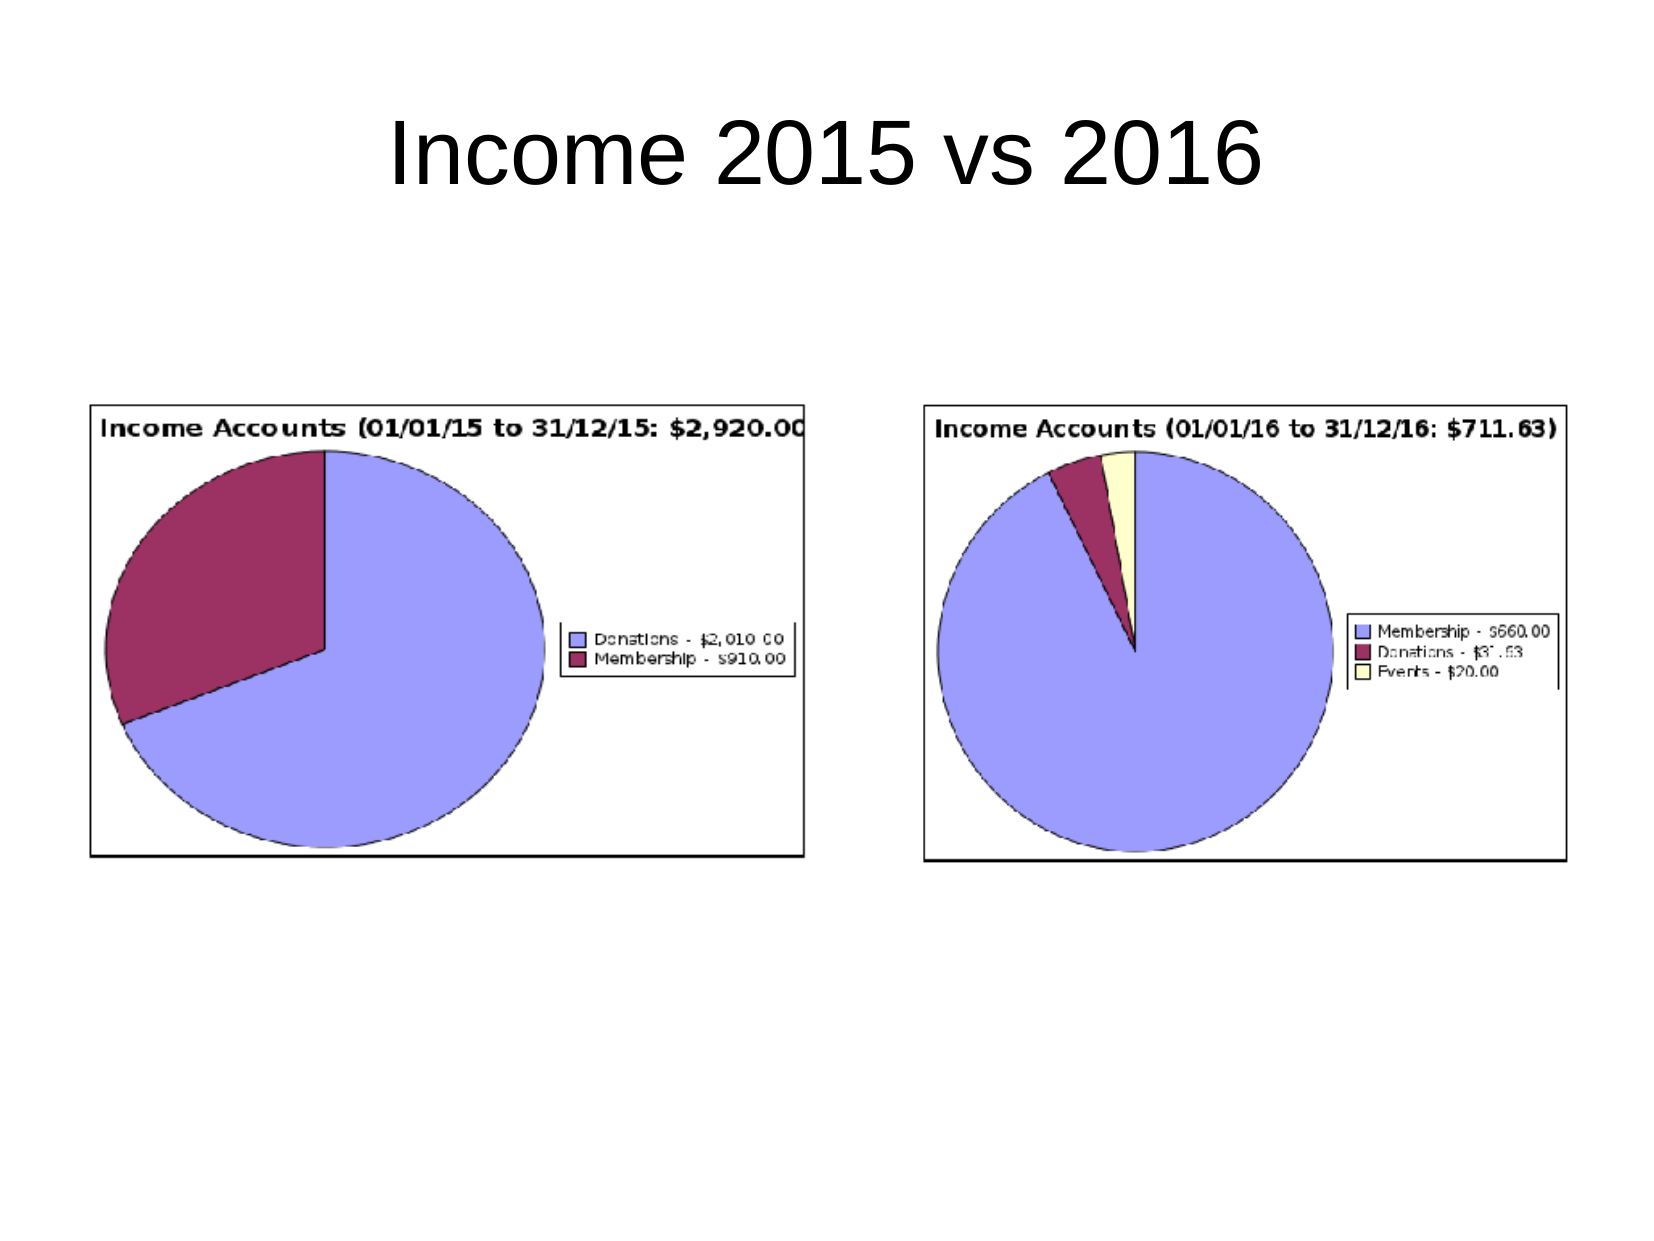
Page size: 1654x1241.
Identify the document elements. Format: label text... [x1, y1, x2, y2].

picture [47, 366, 1654, 1241]
title Income 2015 vs 2016 [82, 49, 1571, 257]
